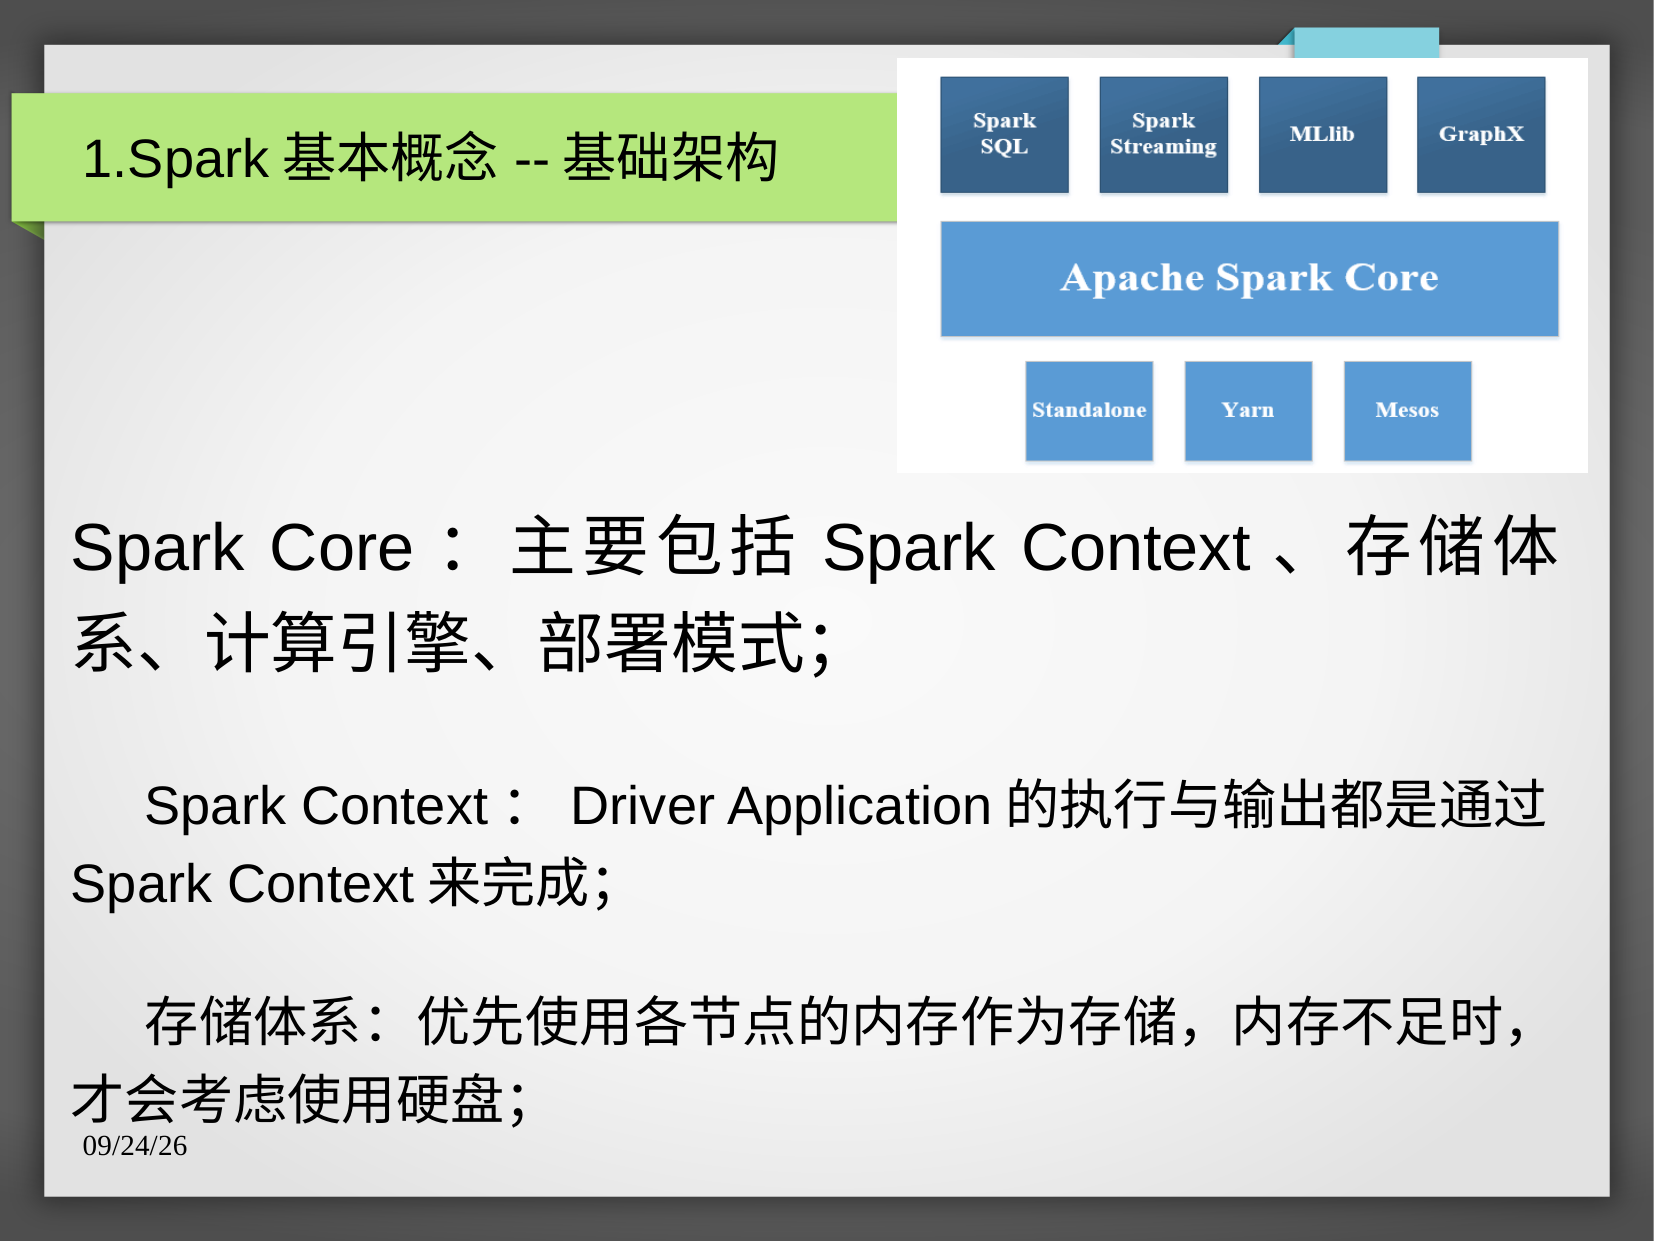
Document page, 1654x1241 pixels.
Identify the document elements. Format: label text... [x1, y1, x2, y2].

subtitle Spark Core：主要包括Spark Context、存储体系、计算引擎、部署模式； Spark Context：Driver Application的执行与输出都是通过Spark Context来完成； 存储体系：优先使用各节点的内存作为存储，内存不足时，才会考虑使用硬盘； [70, 484, 1560, 1205]
title 1.Spark基本概念--基础架构 [82, 94, 897, 213]
picture [0, 0, 1654, 1241]
